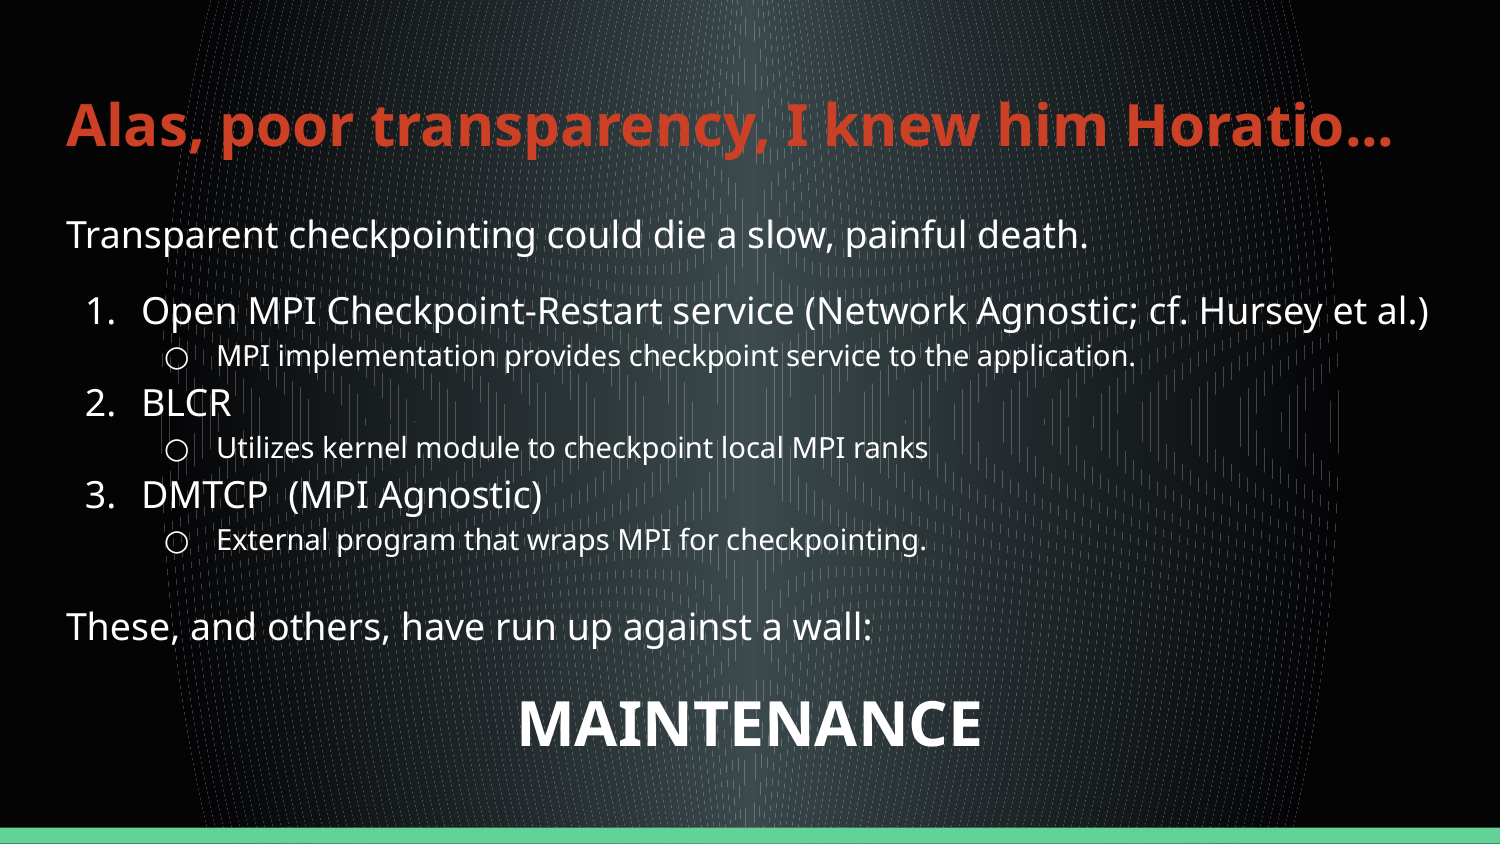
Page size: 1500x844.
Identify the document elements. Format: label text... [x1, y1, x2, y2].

list These, and others, have run up against a wall: [51, 581, 1449, 658]
list Open MPI Checkpoint-Restart service (Network Agnostic; cf. Hursey et al.) MPI implementation provides checkpoint service to the application. BLCR Utilizes kernel module to checkpoint local MPI ranks DMTCP (MPI Agnostic) External program that wraps MPI for checkpointing. [51, 265, 1449, 581]
list Transparent checkpointing could die a slow, painful death. [51, 189, 1449, 265]
title Alas, poor transparency, I knew him Horatio... [51, 72, 1449, 167]
list MAINTENANCE [51, 658, 1449, 735]
